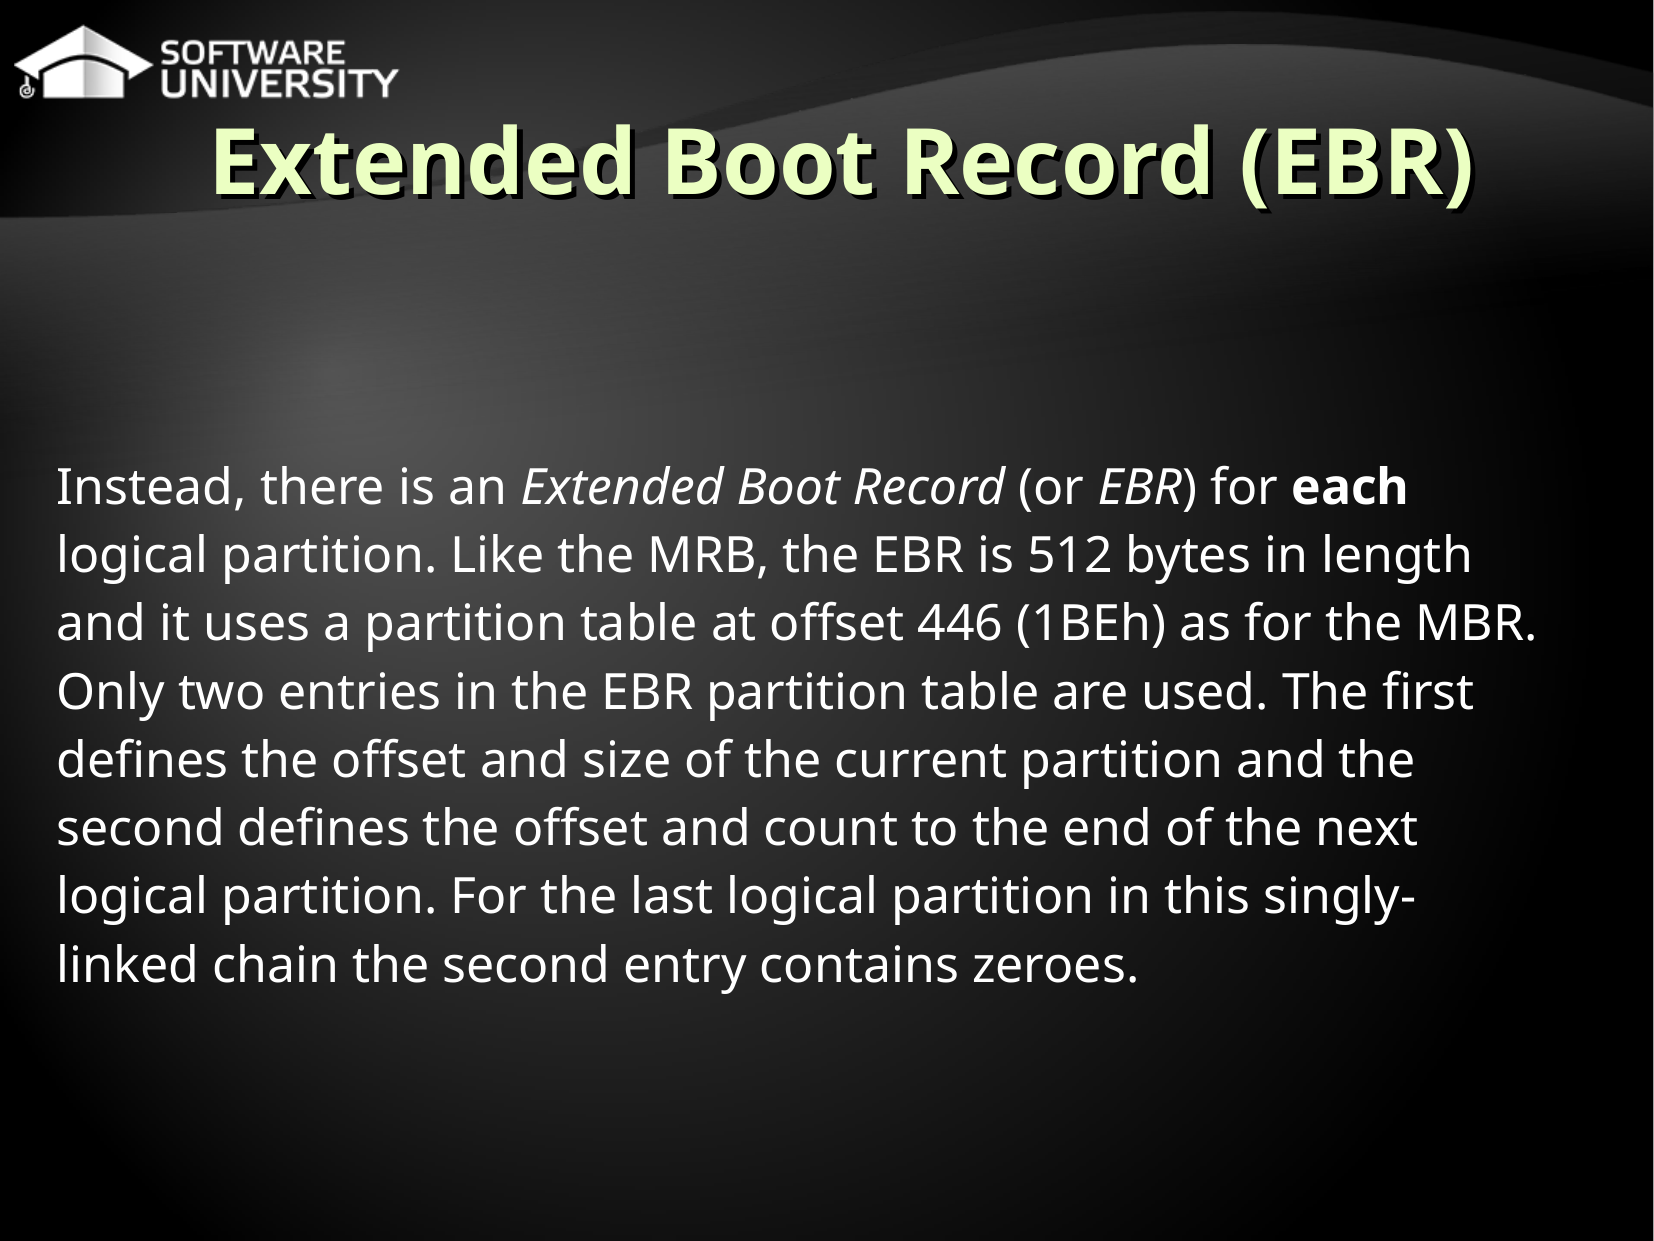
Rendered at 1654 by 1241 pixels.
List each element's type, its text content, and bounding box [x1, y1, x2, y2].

title Extended Boot Record (EBR) [98, 102, 1587, 213]
text_box Instead, there is an Extended Boot Record (or EBR) for each logical partition. Like the MRB, the EBR is 512 bytes in length and it uses a partition table at offset 446 (1BEh) as for the MBR. Only two entries in the EBR partition table are used. The first defines the offset and size of the current partition and the second defines the offset and count to the end of the next logical partition. For the last logical partition in this singly-linked chain the second entry contains zeroes. [41, 443, 1572, 905]
picture [0, 0, 1654, 1241]
